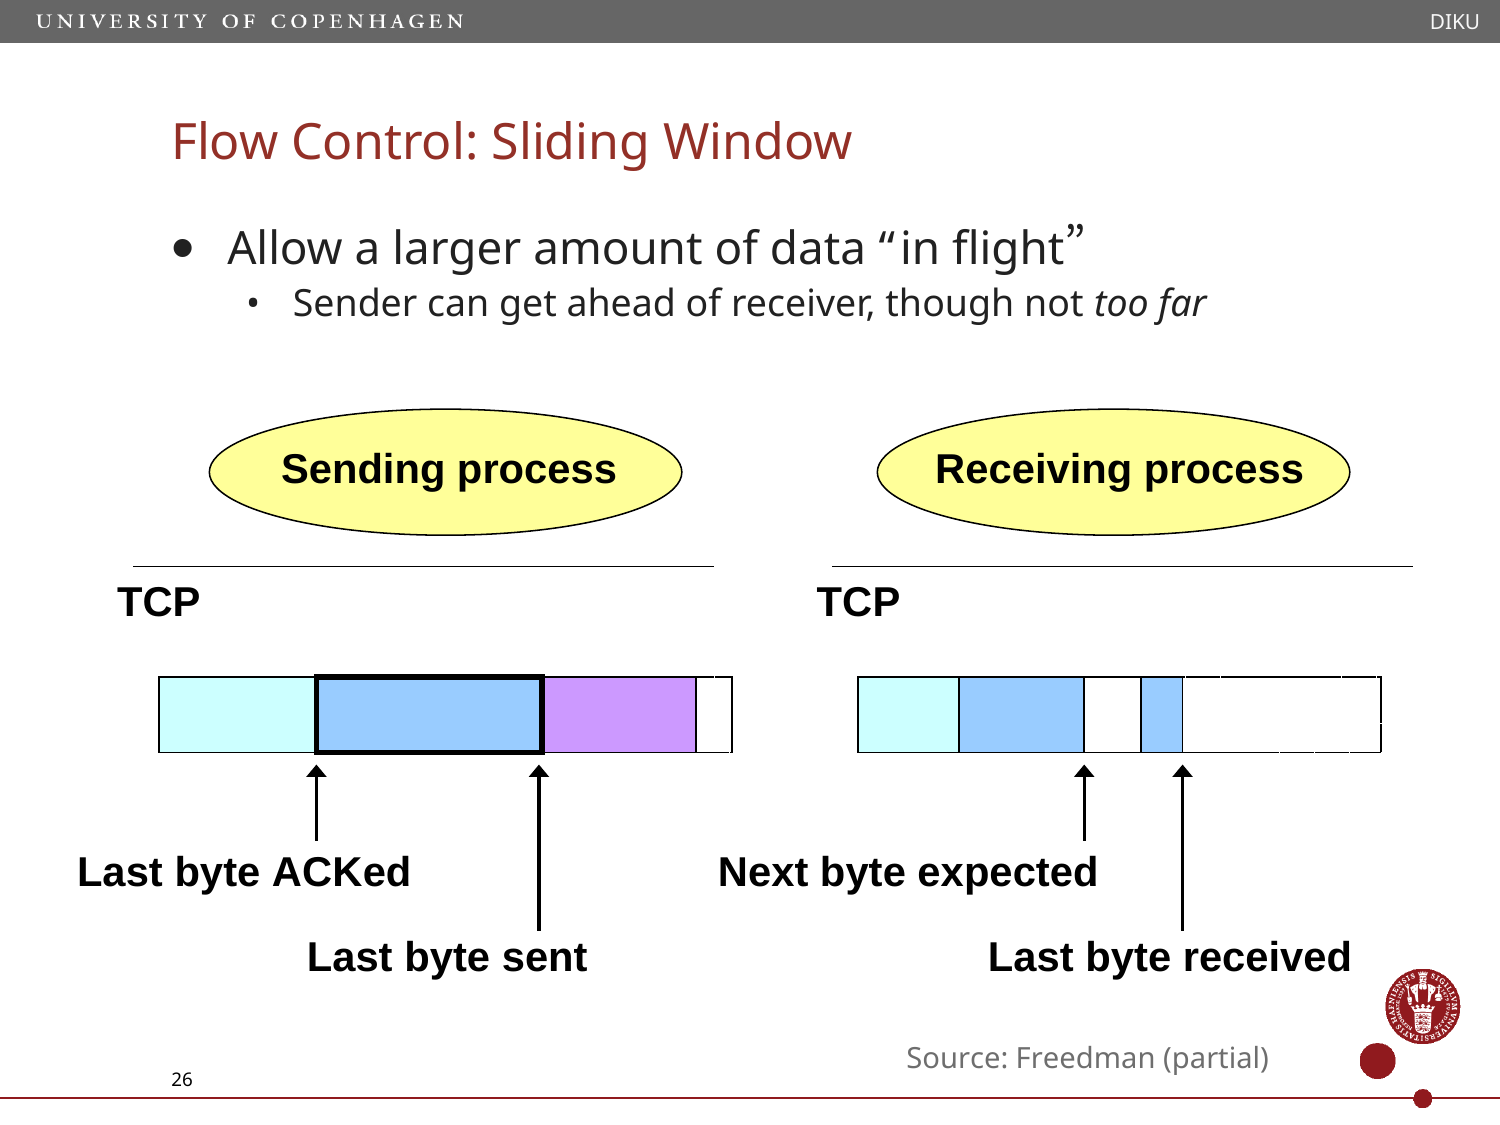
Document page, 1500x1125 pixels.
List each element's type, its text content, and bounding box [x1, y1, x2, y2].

text_box [925, 409, 1302, 434]
text_box [877, 436, 1350, 536]
text_box Last byte ACKed [62, 837, 427, 904]
text_box TCP [801, 566, 916, 633]
text_box Receiving process [920, 434, 1320, 500]
title Flow Control: Sliding Window [171, 75, 1329, 171]
text_box [209, 409, 682, 536]
text_box DIKU [469, 0, 1495, 43]
picture [0, 910, 1500, 1122]
text_box TCP [102, 566, 216, 633]
text_box [858, 677, 1183, 753]
text_box Last byte received [973, 922, 1368, 988]
text_box Source: Freedman (partial) [891, 1031, 1341, 1083]
text_box Last byte sent [292, 922, 603, 988]
text_box [158, 677, 697, 753]
text_box Sending process [266, 434, 633, 500]
text_box <number> [171, 1067, 522, 1092]
text_box Next byte expected [703, 837, 1114, 904]
list Allow a larger amount of data “in flight” Sender can get ahead of receiver, though not too far [171, 225, 1329, 900]
